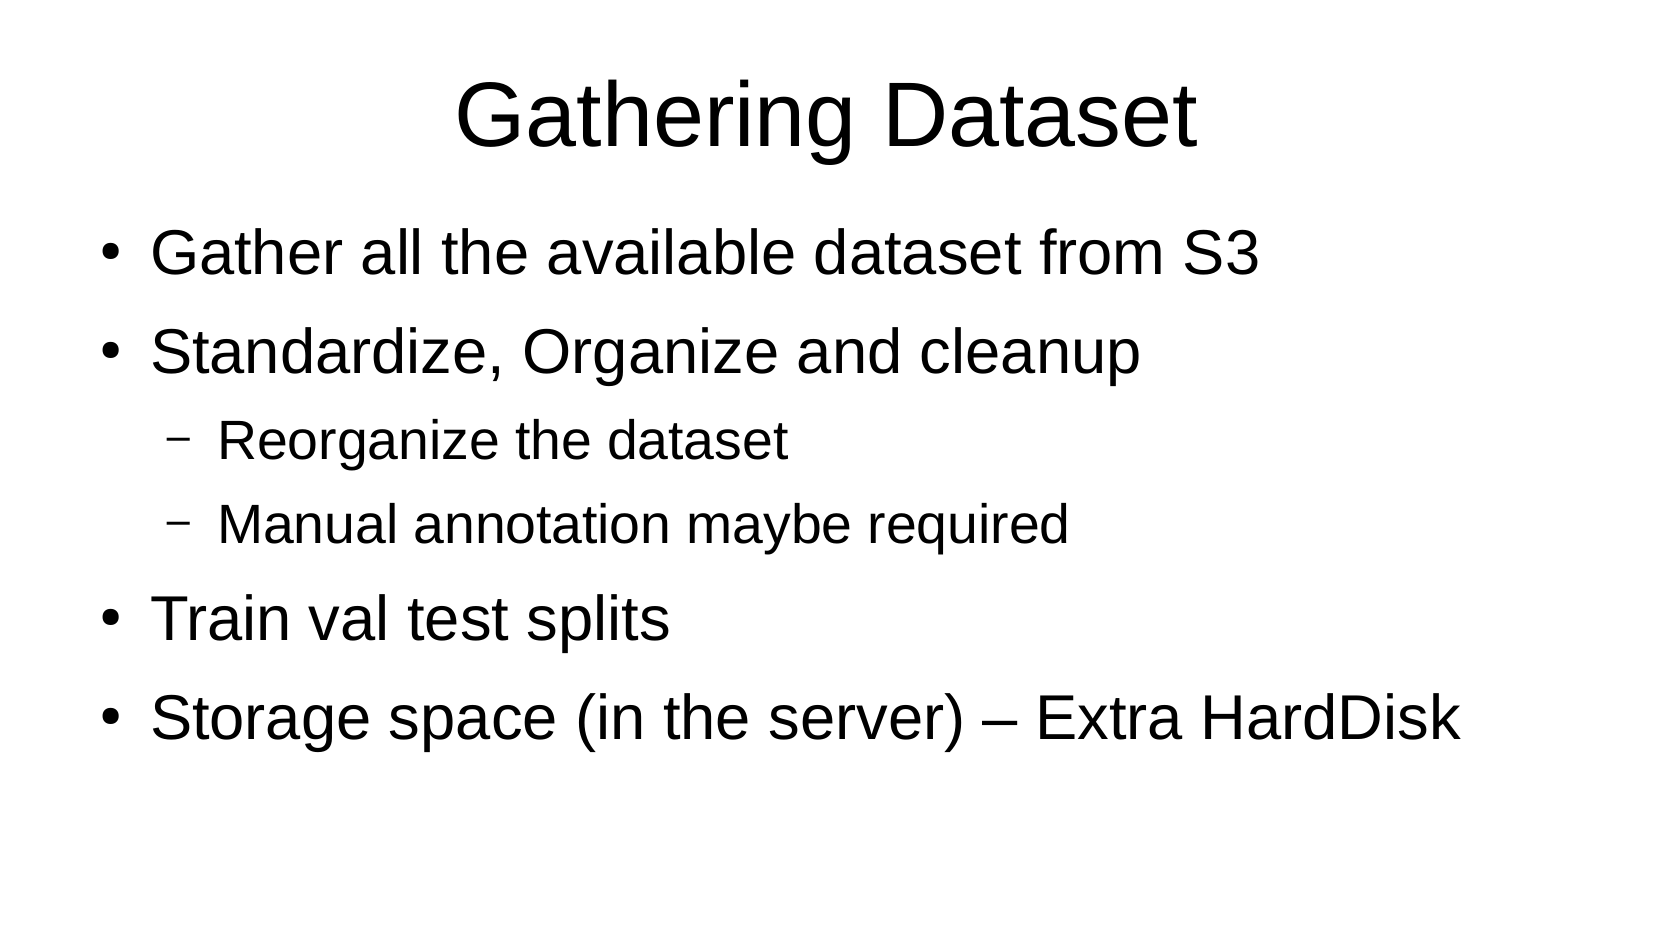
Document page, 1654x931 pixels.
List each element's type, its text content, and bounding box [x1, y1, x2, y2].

title Gathering Dataset [82, 37, 1571, 193]
list Gather all the available dataset from S3 Standardize, Organize and cleanup Reorganize the dataset Manual annotation maybe required Train val test splits Storage space (in the server) – Extra HardDisk [82, 217, 1571, 758]
